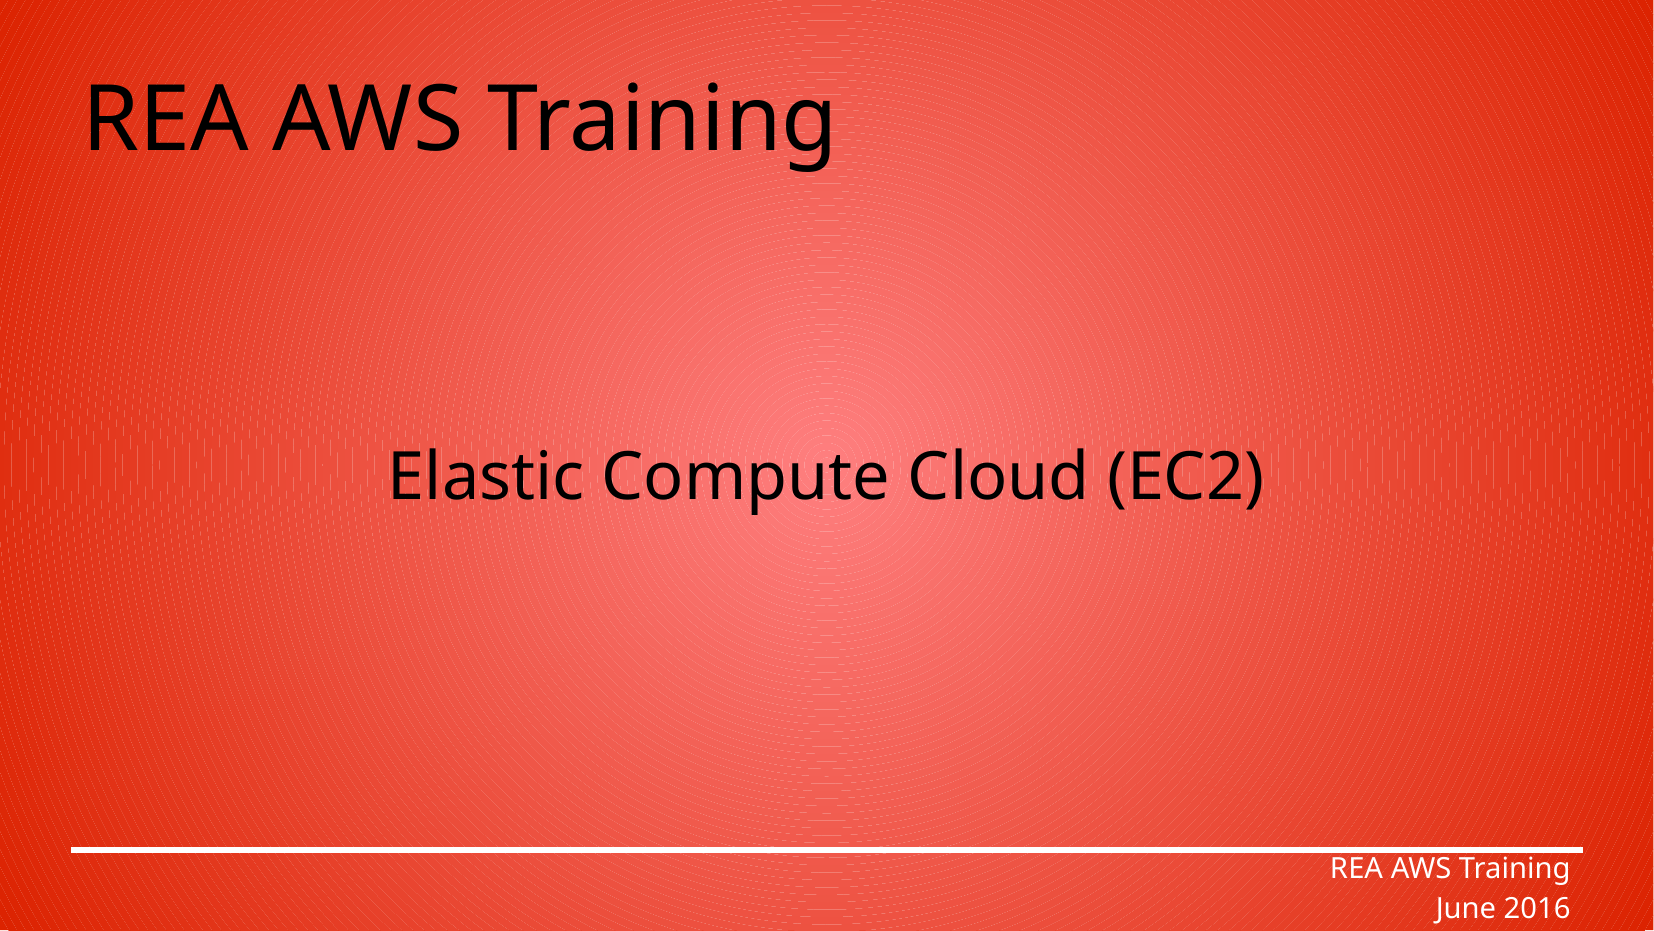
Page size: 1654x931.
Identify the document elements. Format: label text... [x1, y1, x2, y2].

list Elastic Compute Cloud (EC2) [82, 217, 1571, 757]
title REA AWS Training [82, 37, 1571, 193]
